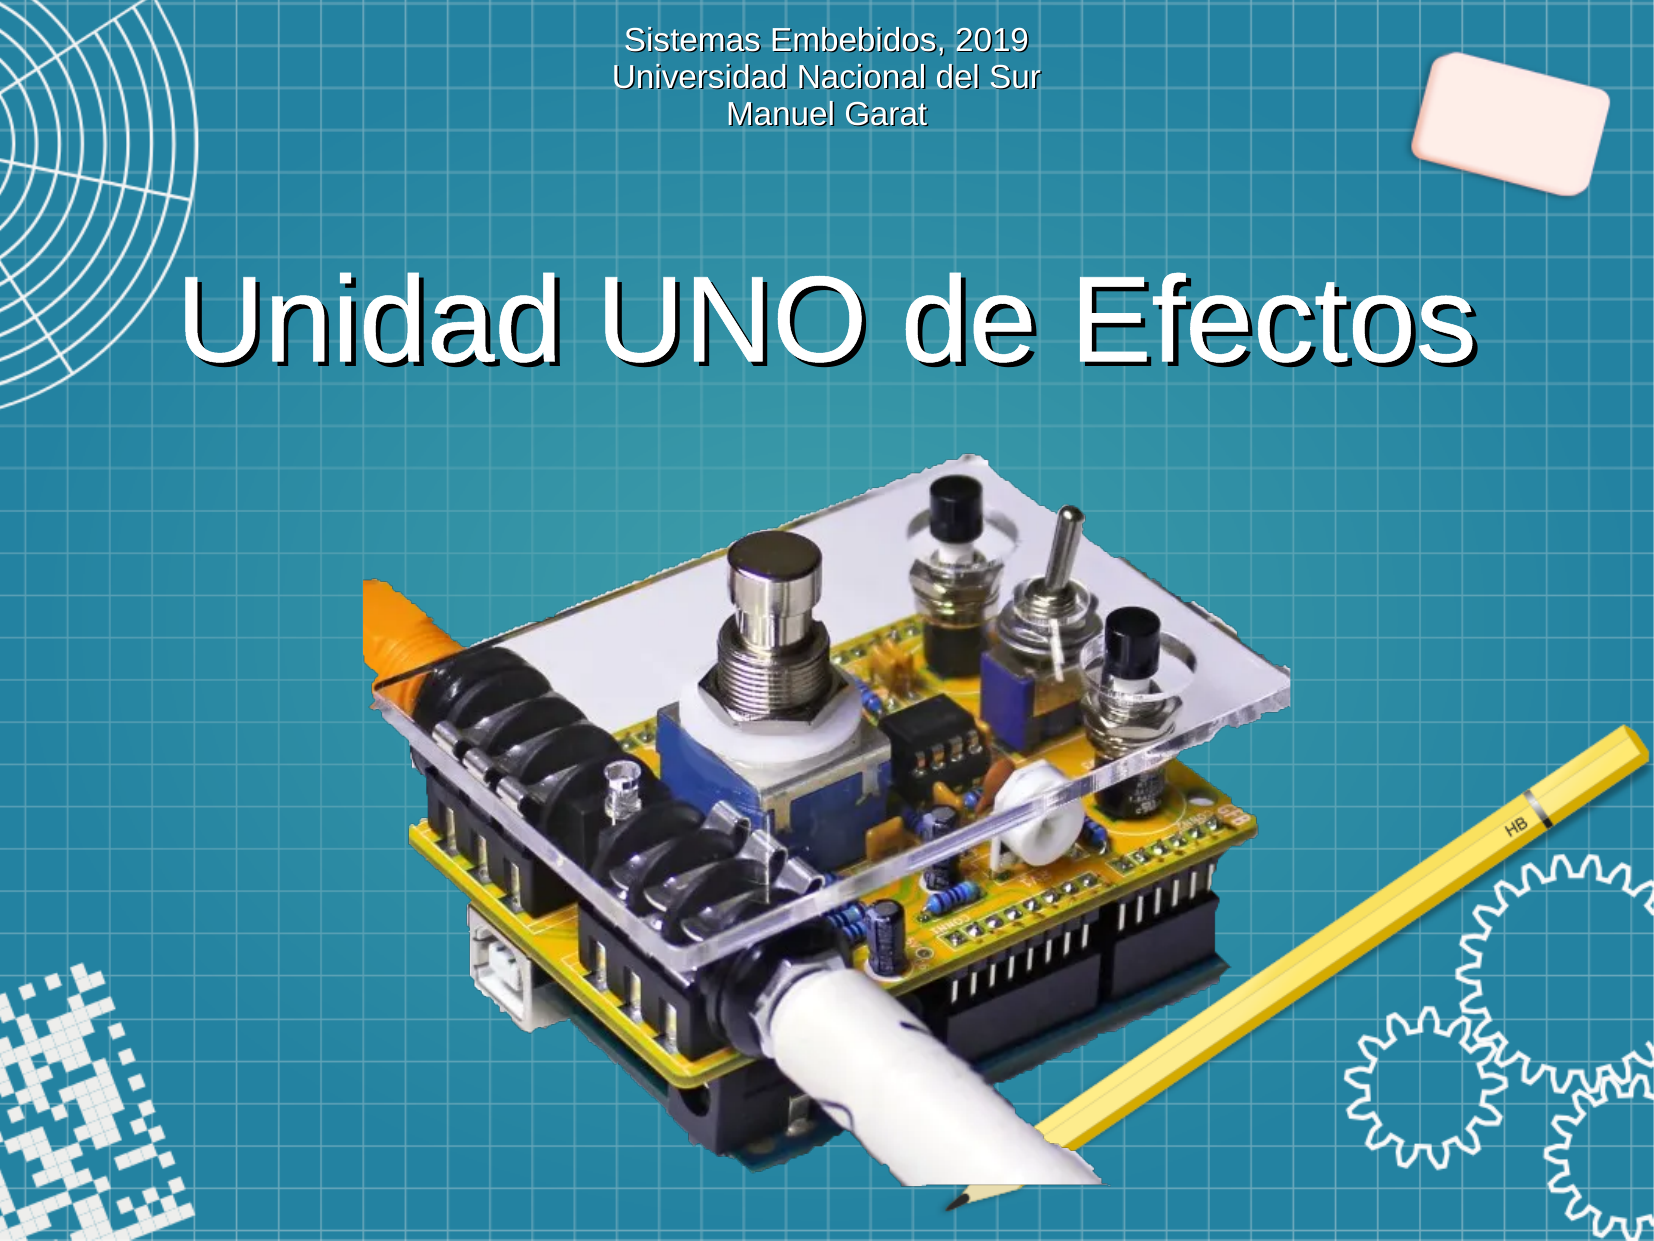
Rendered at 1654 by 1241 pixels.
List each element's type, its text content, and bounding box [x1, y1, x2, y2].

text_box Sistemas Embebidos, 2019 Universidad Nacional del Sur Manuel Garat [600, 15, 1053, 139]
picture [0, 0, 1654, 1241]
title Unidad UNO de Efectos [82, 177, 1571, 461]
